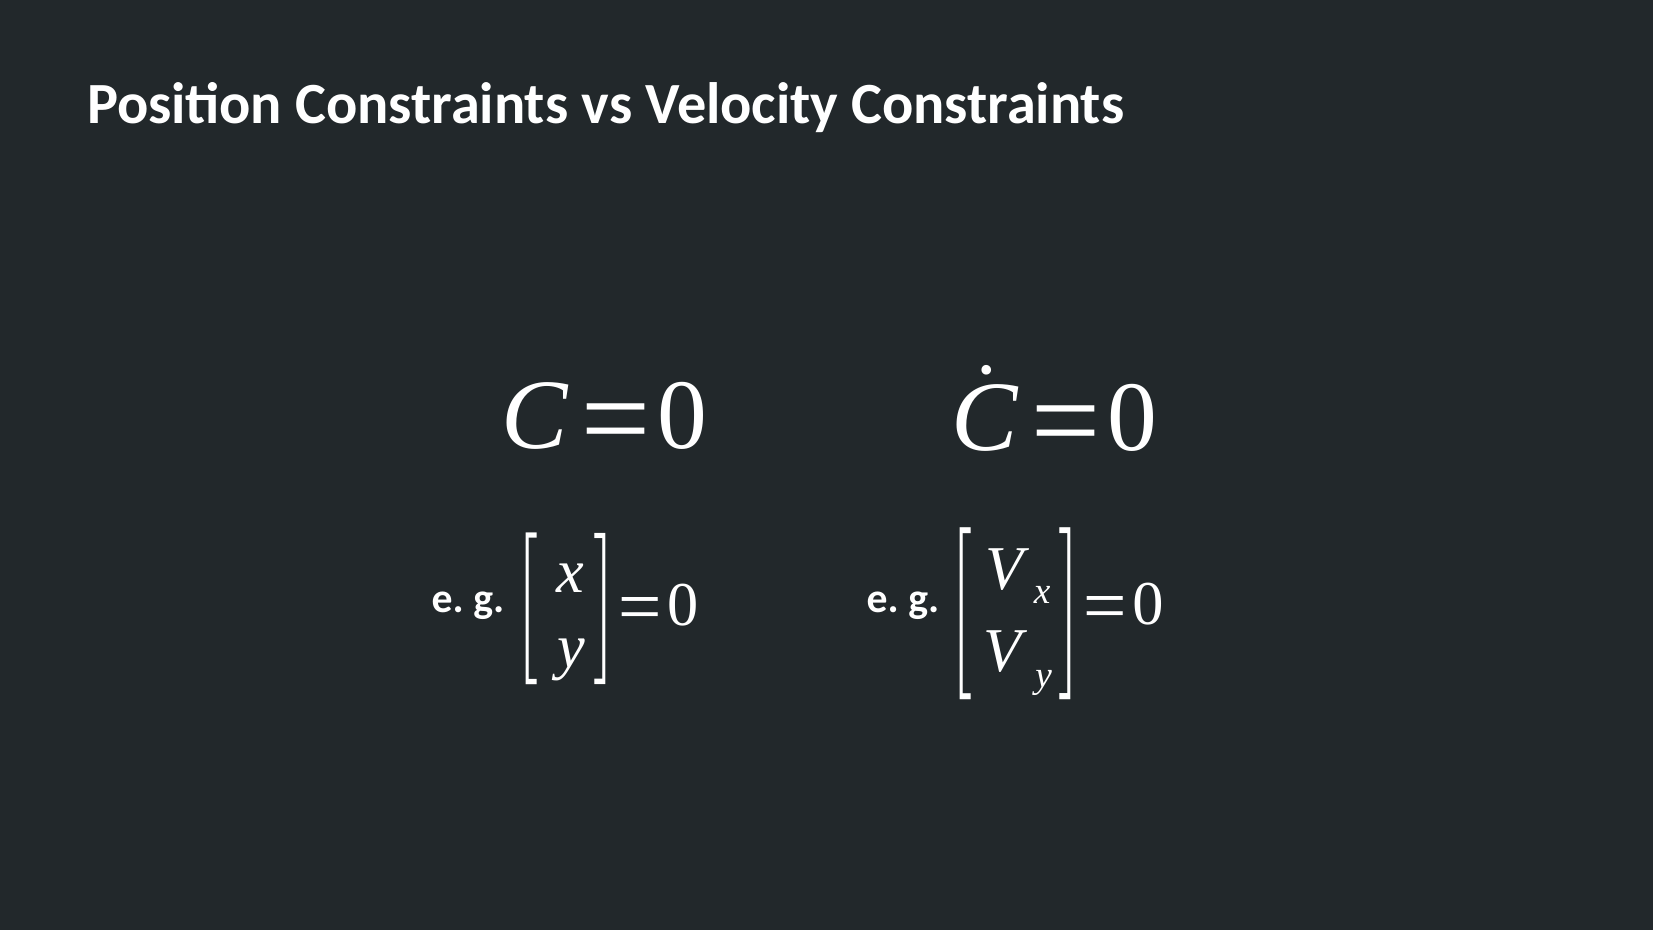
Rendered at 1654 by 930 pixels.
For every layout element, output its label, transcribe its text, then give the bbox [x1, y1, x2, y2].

chart [945, 359, 1166, 473]
chart [515, 529, 706, 689]
chart [495, 359, 716, 471]
chart [949, 525, 1171, 704]
text_box e. g. [851, 573, 972, 631]
text_box Position Constraints vs Velocity Constraints [72, 72, 1363, 221]
text_box e. g. [416, 573, 537, 631]
